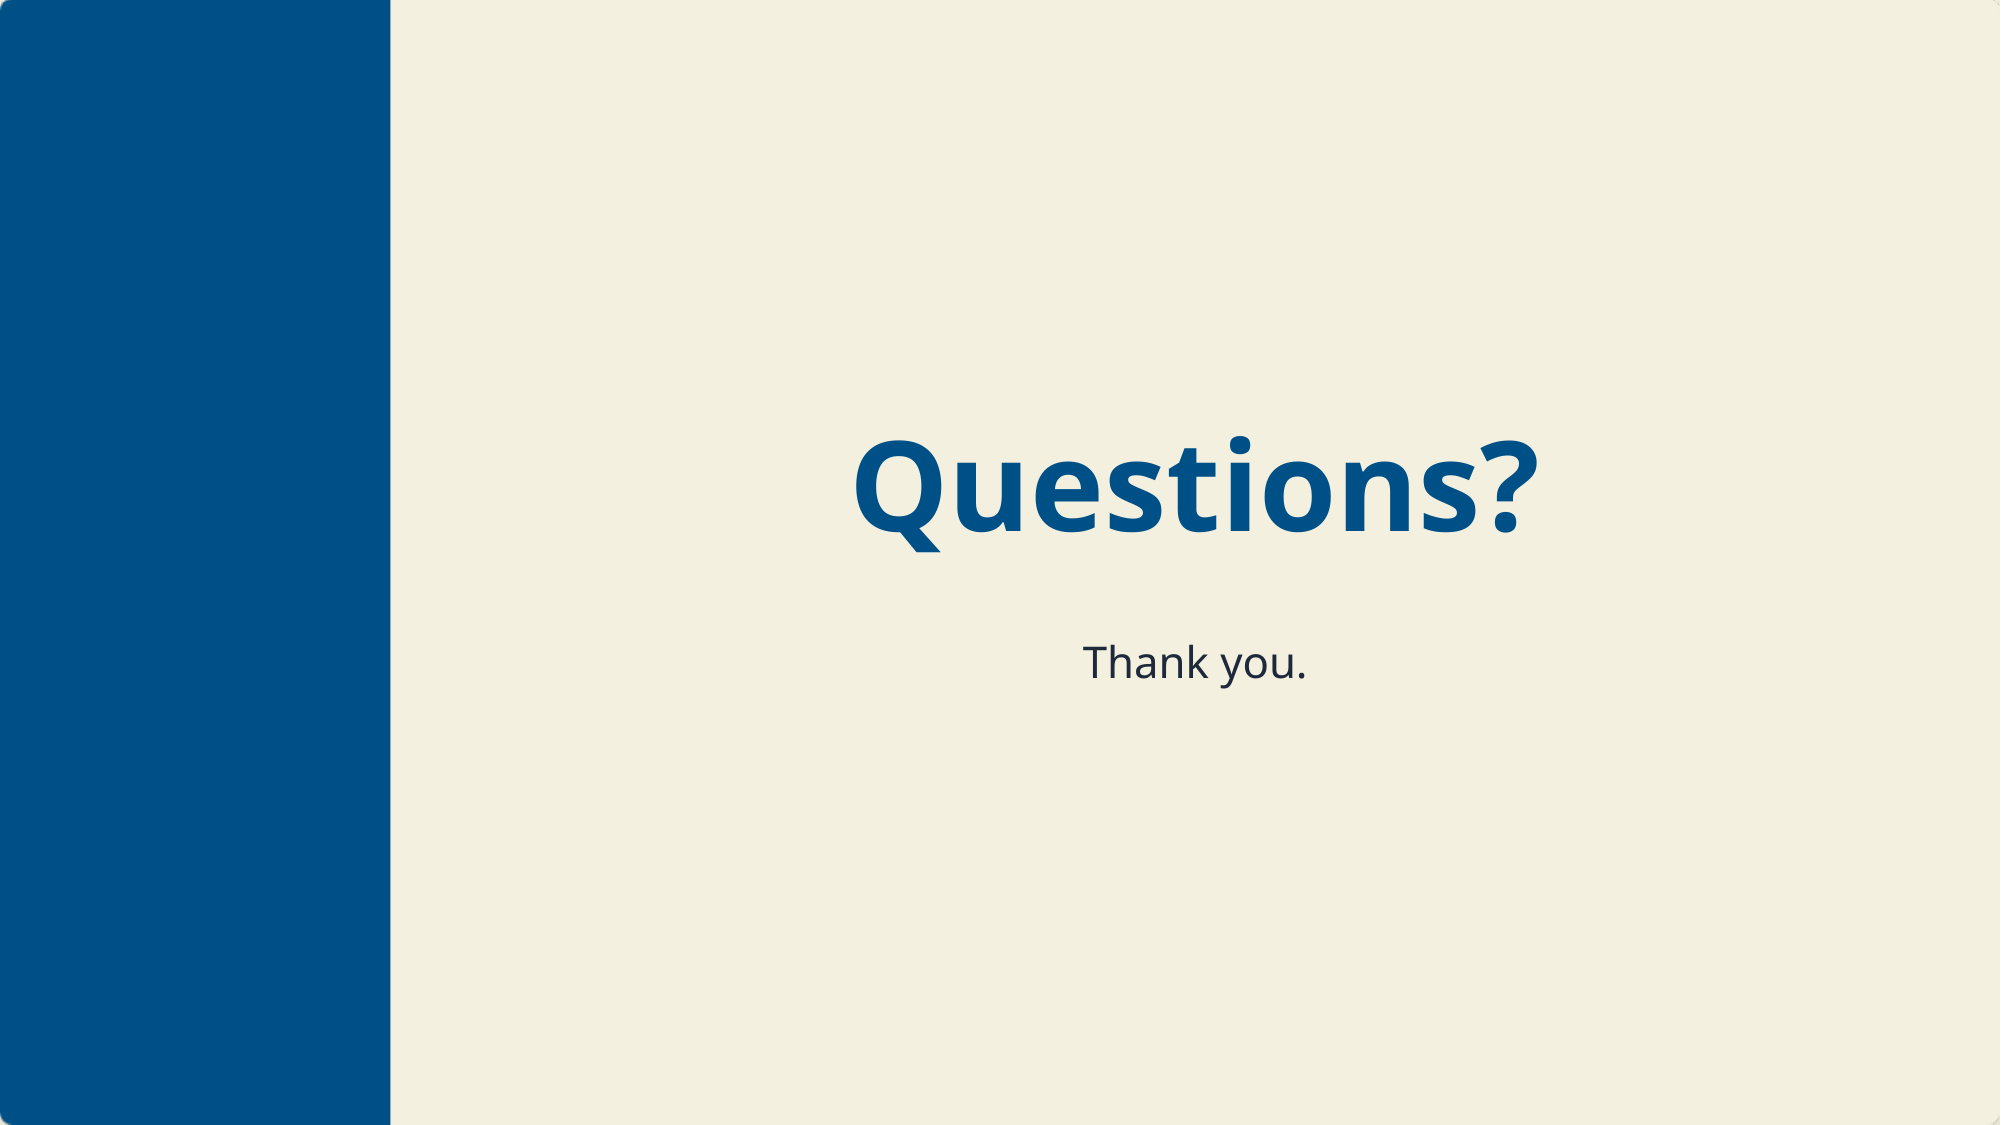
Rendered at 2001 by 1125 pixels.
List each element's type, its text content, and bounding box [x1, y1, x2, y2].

text_box Questions? [448, 406, 1942, 558]
text_box Thank you. [484, 608, 1907, 688]
picture [0, 0, 2000, 1125]
